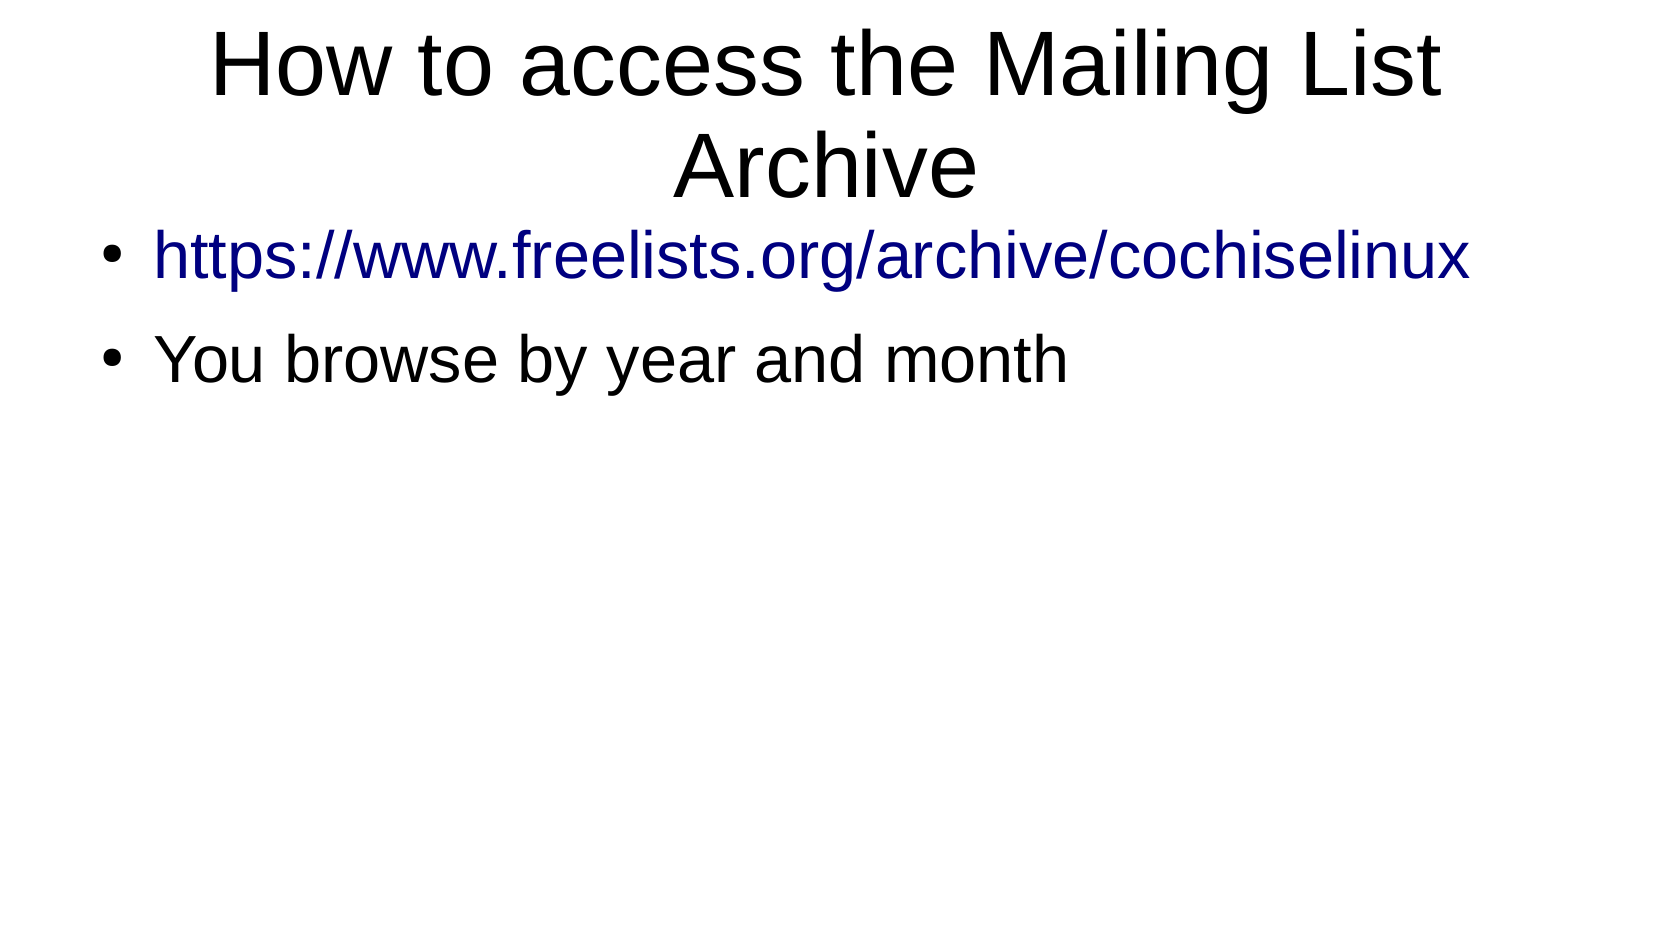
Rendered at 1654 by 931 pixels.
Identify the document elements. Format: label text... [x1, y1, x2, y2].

title How to access the Mailing List Archive [82, 12, 1571, 217]
list https://www.freelists.org/archive/cochiselinux You browse by year and month [82, 217, 1571, 758]
